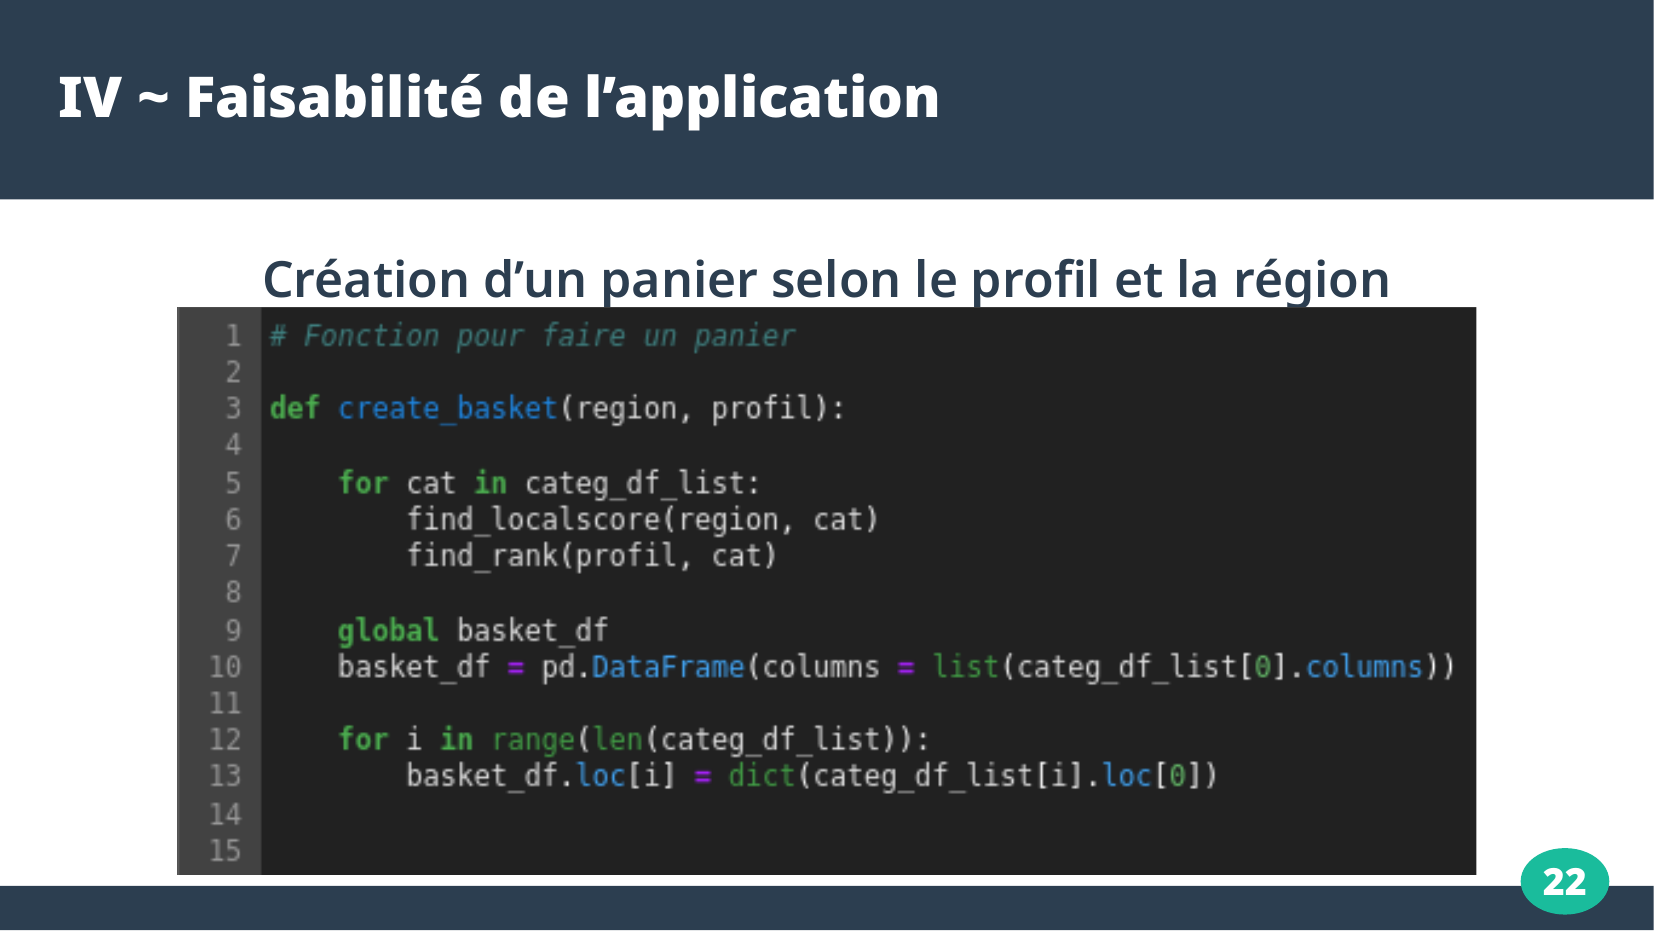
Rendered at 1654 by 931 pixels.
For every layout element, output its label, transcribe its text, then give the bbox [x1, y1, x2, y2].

title IV ~ Faisabilité de l’application [59, 37, 1595, 155]
list Création d’un panier selon le profil et la région [59, 243, 1524, 864]
picture [177, 307, 1477, 875]
